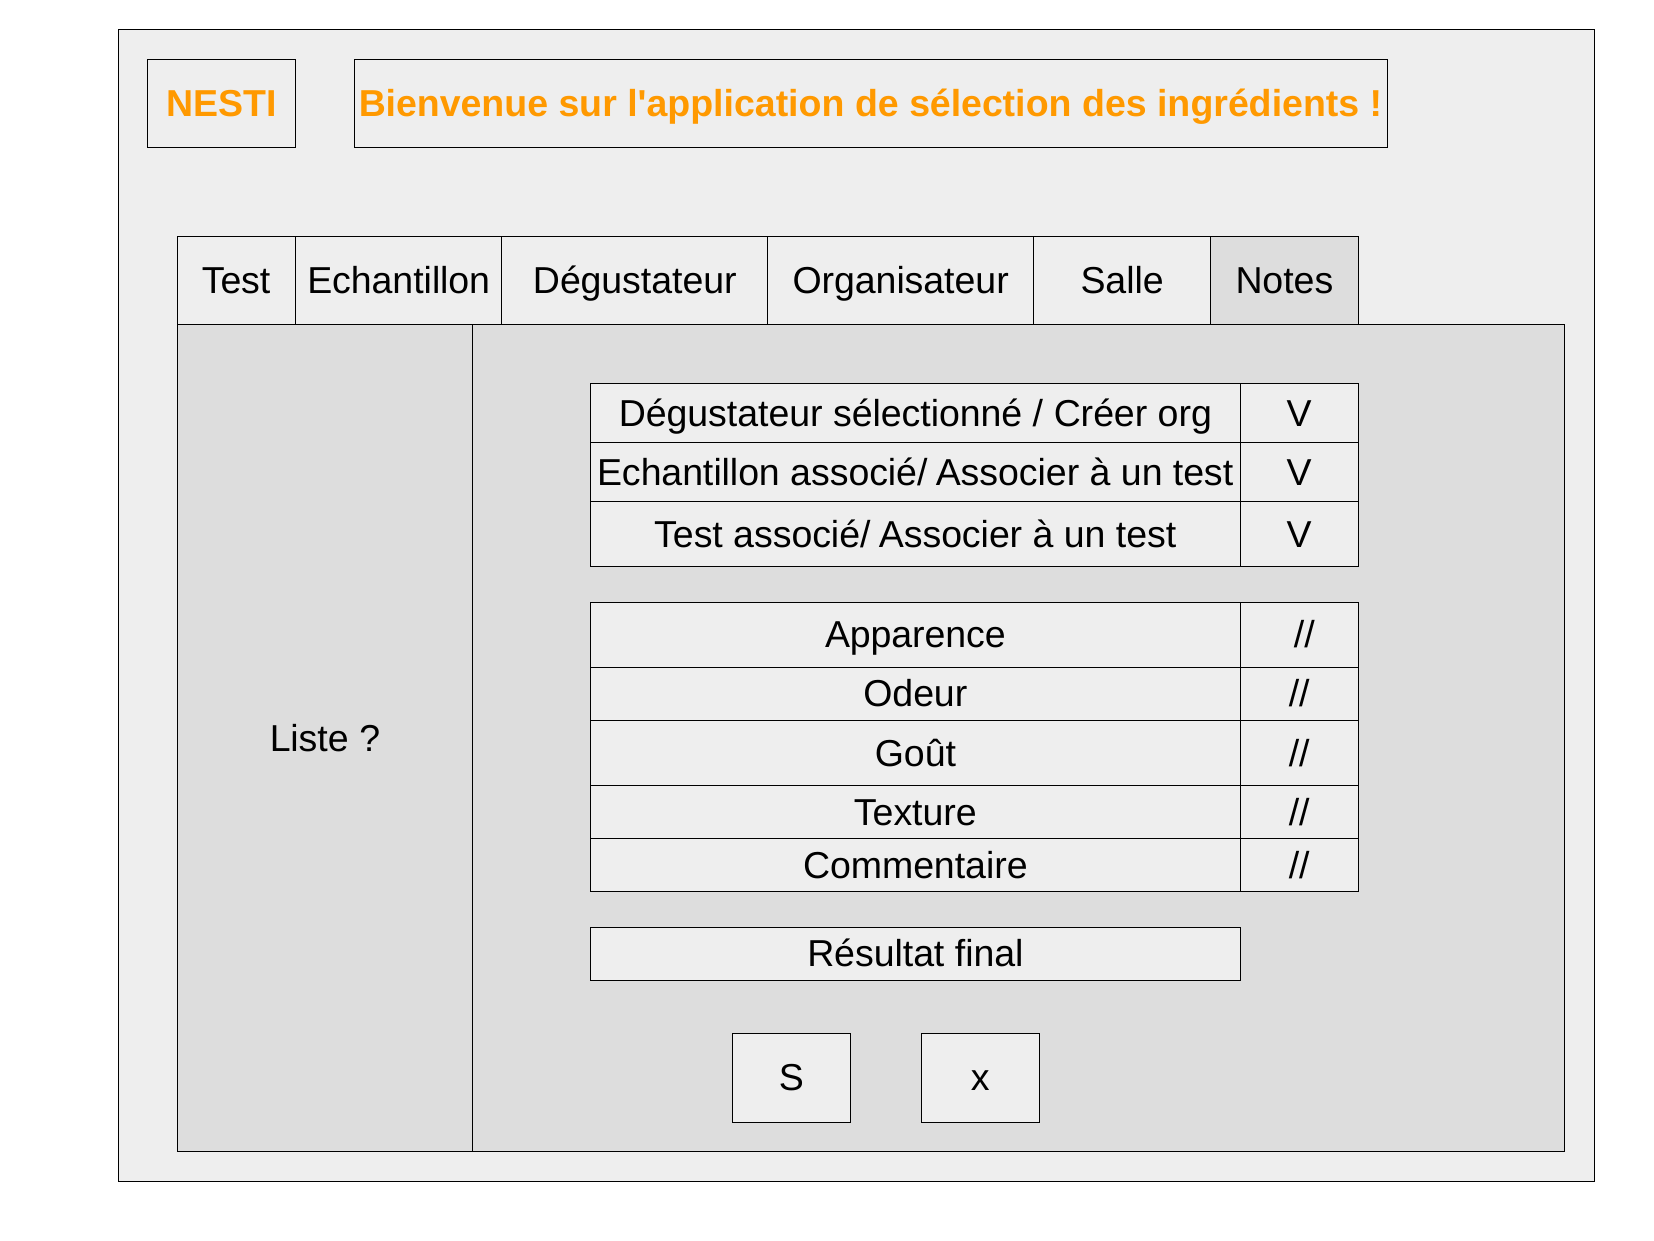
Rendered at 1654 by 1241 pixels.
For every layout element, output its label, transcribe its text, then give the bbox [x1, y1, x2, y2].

text_box // [1240, 838, 1359, 892]
text_box // [1240, 602, 1359, 667]
text_box Dégustateur sélectionné / Créer org [590, 383, 1240, 442]
text_box // [1240, 785, 1359, 838]
text_box // [1240, 667, 1359, 720]
text_box Test associé/ Associer à un test [590, 501, 1240, 567]
text_box Notes [1210, 236, 1359, 324]
text_box [118, 29, 1595, 1182]
text_box Commentaire [590, 838, 1240, 892]
text_box Dégustateur [501, 236, 767, 324]
text_box V [1240, 442, 1359, 501]
text_box Goût [590, 720, 1240, 785]
text_box // [1240, 720, 1359, 785]
text_box Texture [590, 785, 1240, 838]
text_box Apparence [590, 602, 1240, 667]
text_box Echantillon associé/ Associer à un test [590, 442, 1240, 501]
text_box Bienvenue sur l'application de sélection des ingrédients ! [354, 59, 1388, 148]
text_box Liste ? [177, 324, 473, 1152]
text_box Salle [1033, 236, 1210, 324]
text_box Odeur [590, 667, 1240, 720]
text_box S [732, 1033, 851, 1123]
text_box Test [177, 236, 296, 324]
text_box V [1240, 383, 1359, 442]
text_box NESTI [147, 59, 296, 148]
text_box Echantillon [296, 236, 501, 324]
text_box Résultat final [590, 927, 1241, 981]
text_box Organisateur [767, 236, 1033, 324]
text_box x [921, 1033, 1040, 1123]
text_box V [1240, 501, 1359, 567]
